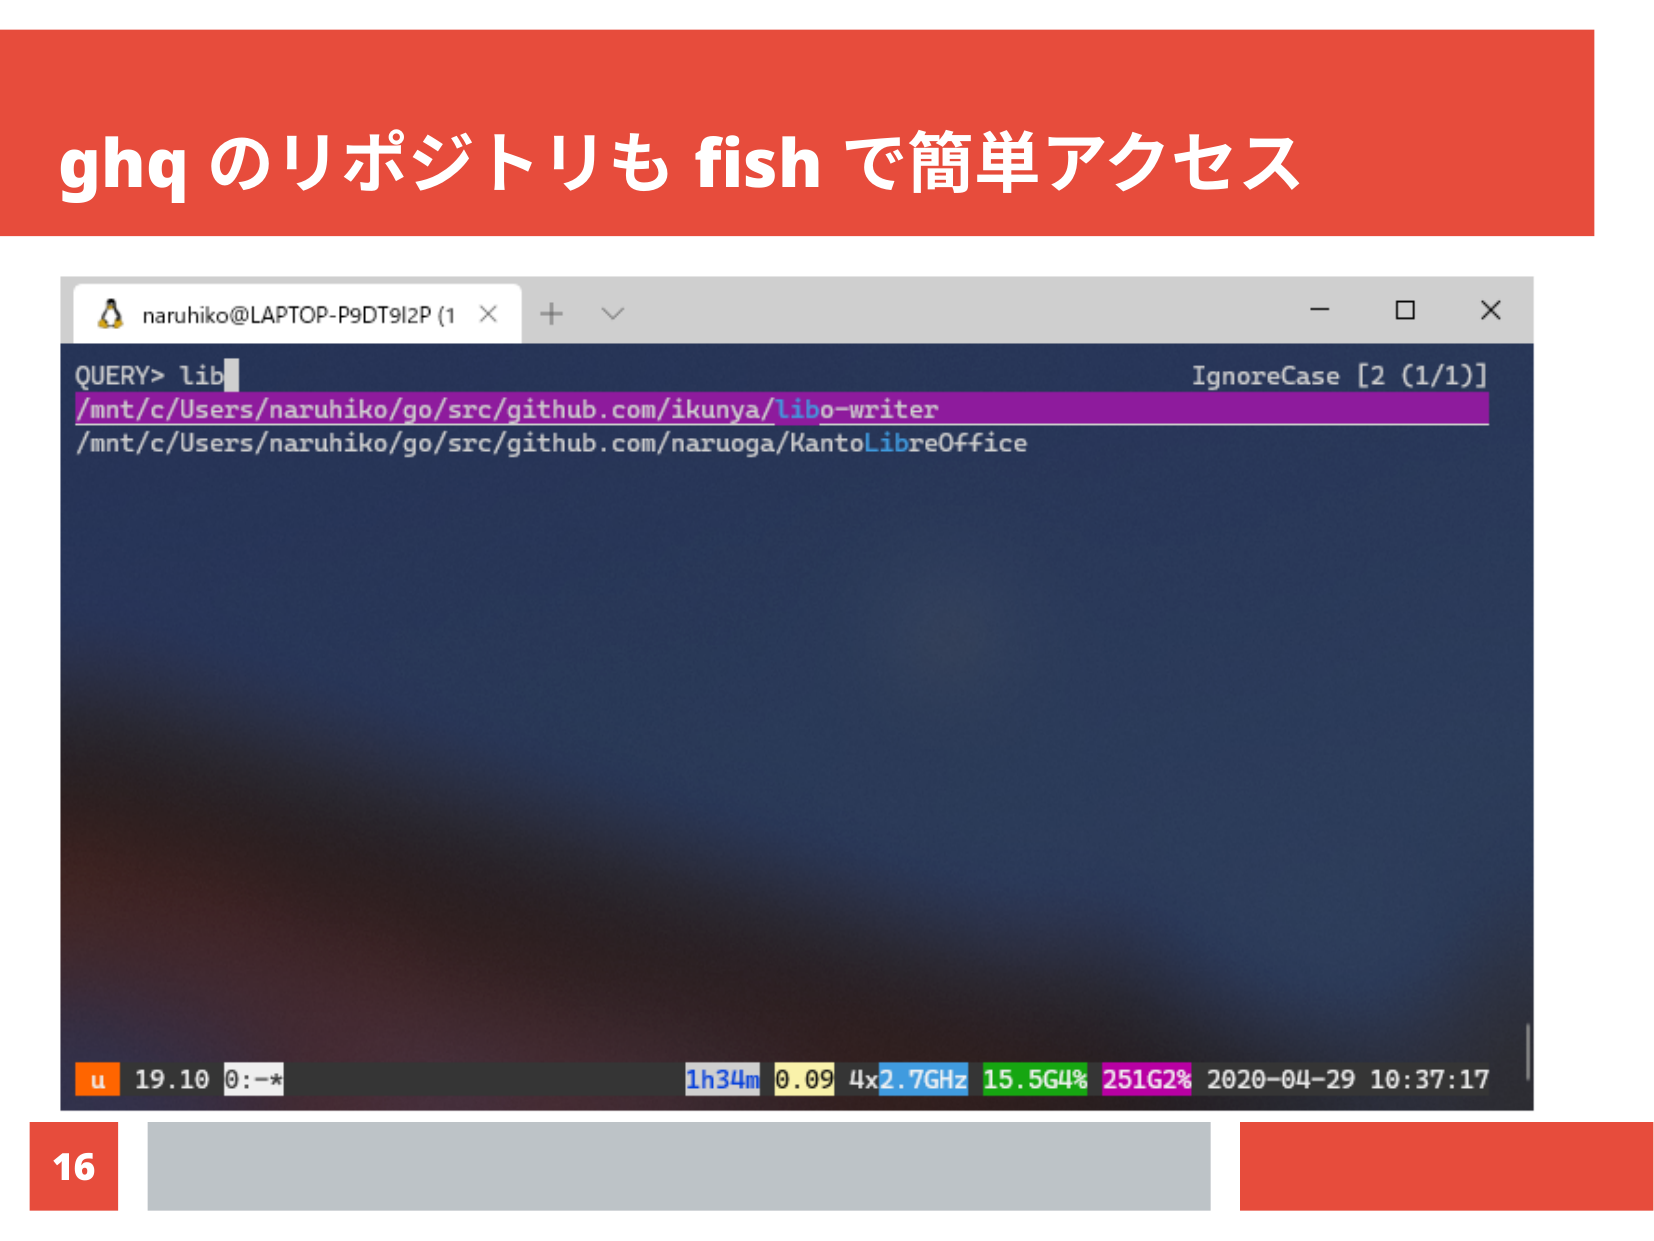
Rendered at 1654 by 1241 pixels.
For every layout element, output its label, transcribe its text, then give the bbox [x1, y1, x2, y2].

picture [59, 275, 1536, 1113]
title ghqのリポジトリもfishで簡単アクセス [59, 59, 1595, 207]
